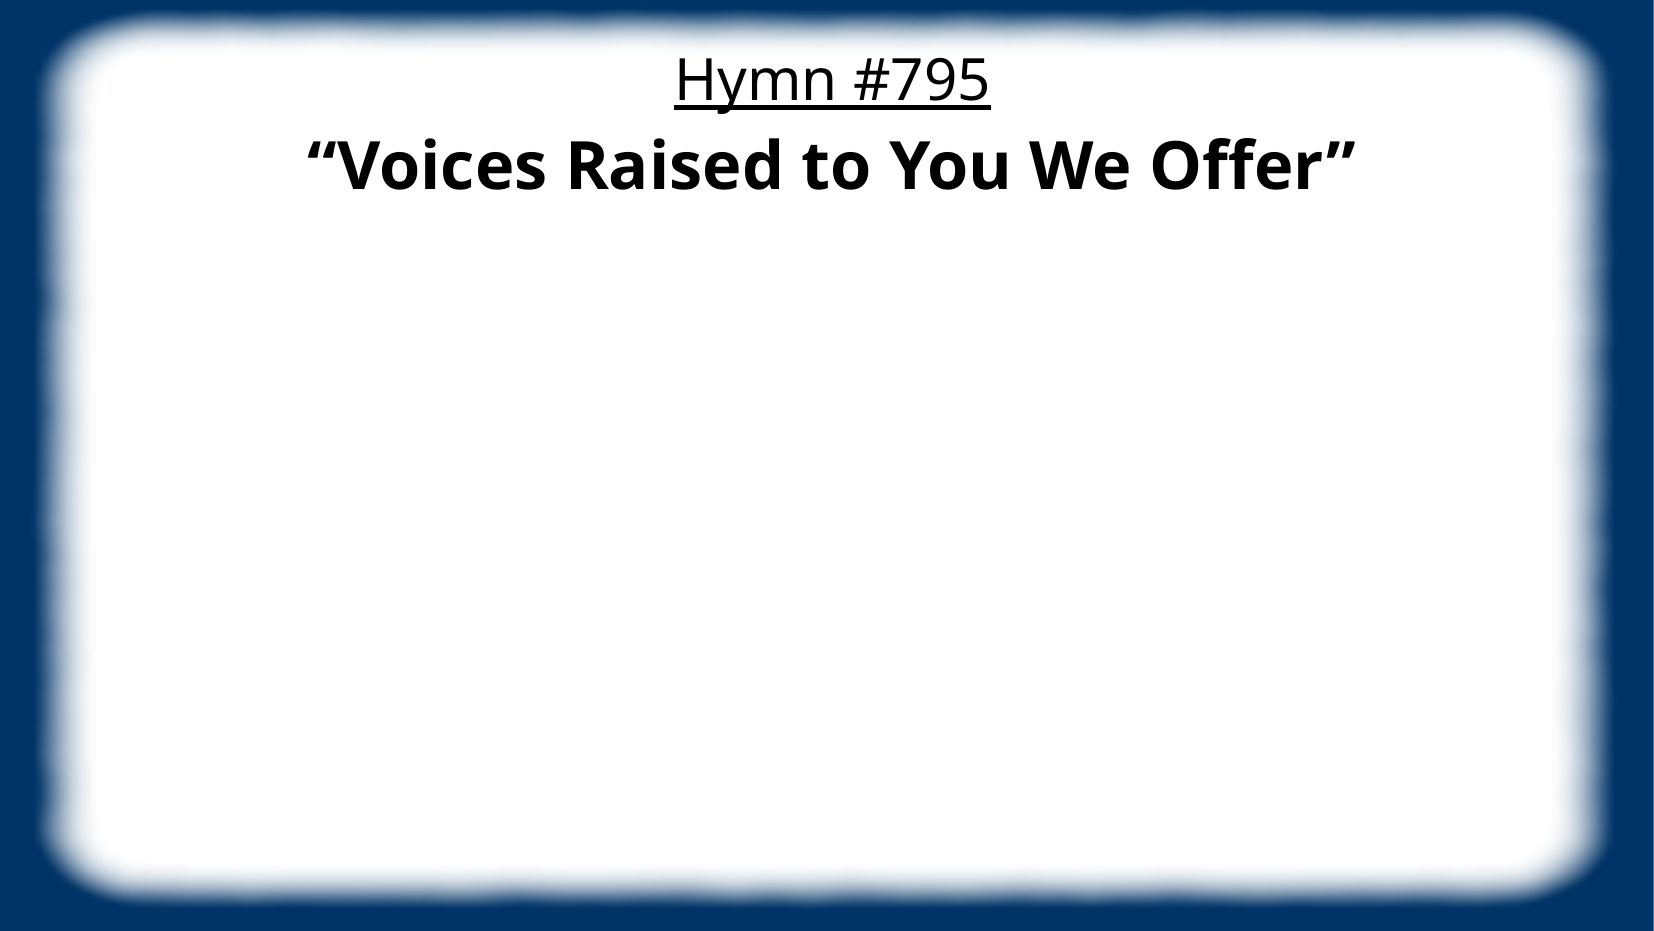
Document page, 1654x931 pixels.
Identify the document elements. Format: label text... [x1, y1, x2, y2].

text_box Hymn #795 “Voices Raised to You We Offer” [75, 31, 1591, 213]
picture [0, 0, 1654, 931]
